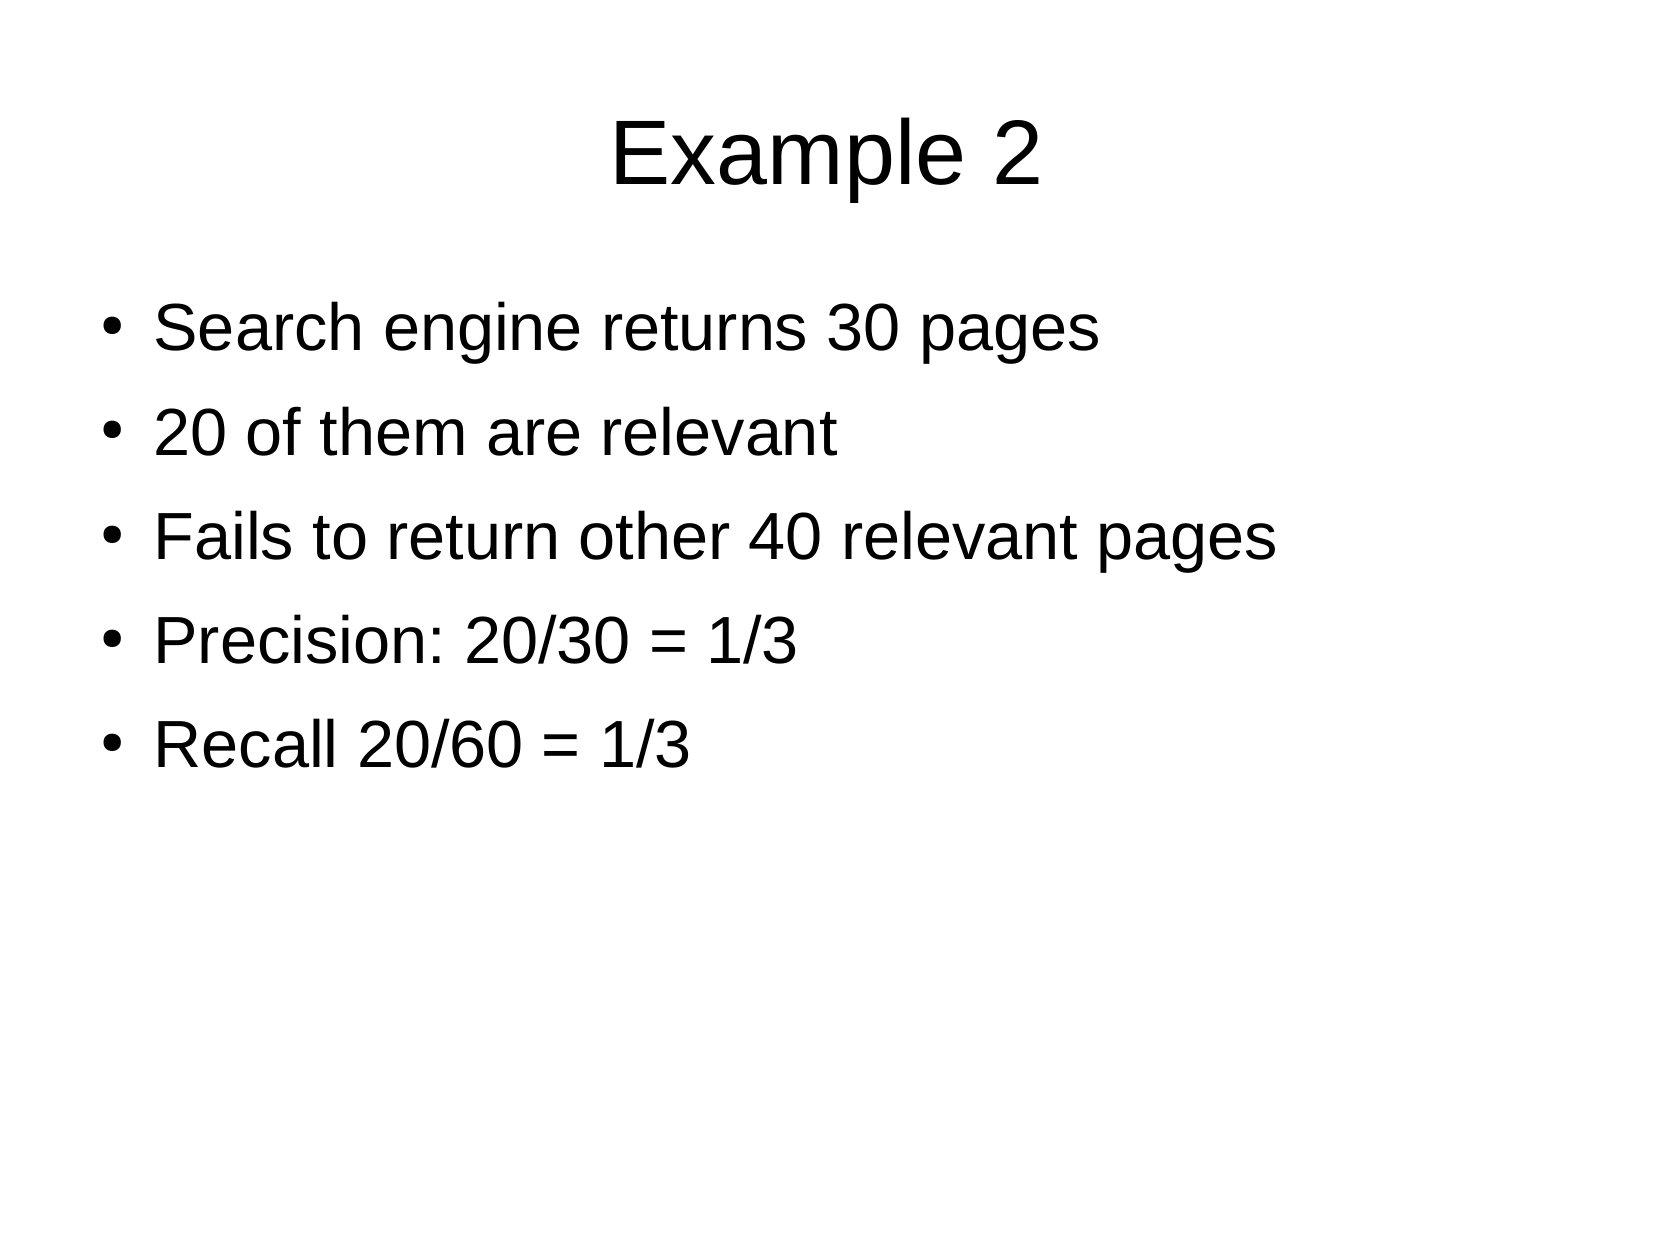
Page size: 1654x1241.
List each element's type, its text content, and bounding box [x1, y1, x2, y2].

list Search engine returns 30 pages 20 of them are relevant Fails to return other 40 relevant pages Precision: 20/30 = 1/3 Recall 20/60 = 1/3 [82, 290, 1571, 1010]
title Example 2 [82, 49, 1571, 257]
